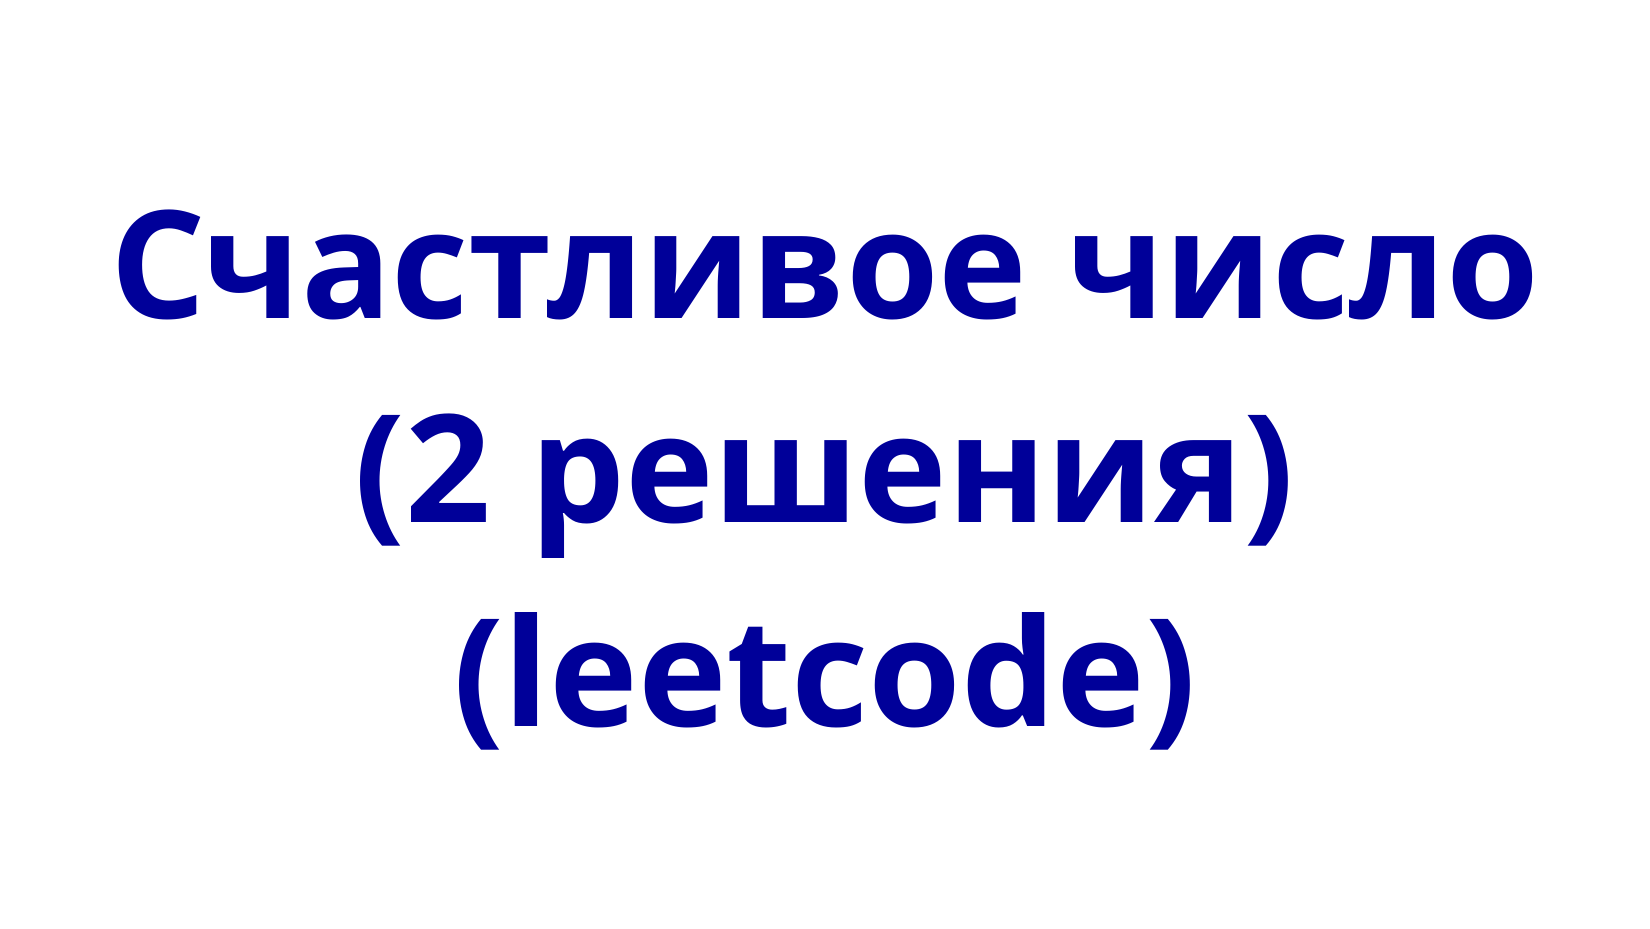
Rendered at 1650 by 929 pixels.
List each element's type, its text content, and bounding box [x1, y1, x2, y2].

subtitle Счастливое число (2 решения) (leetcode) [0, 0, 1650, 929]
